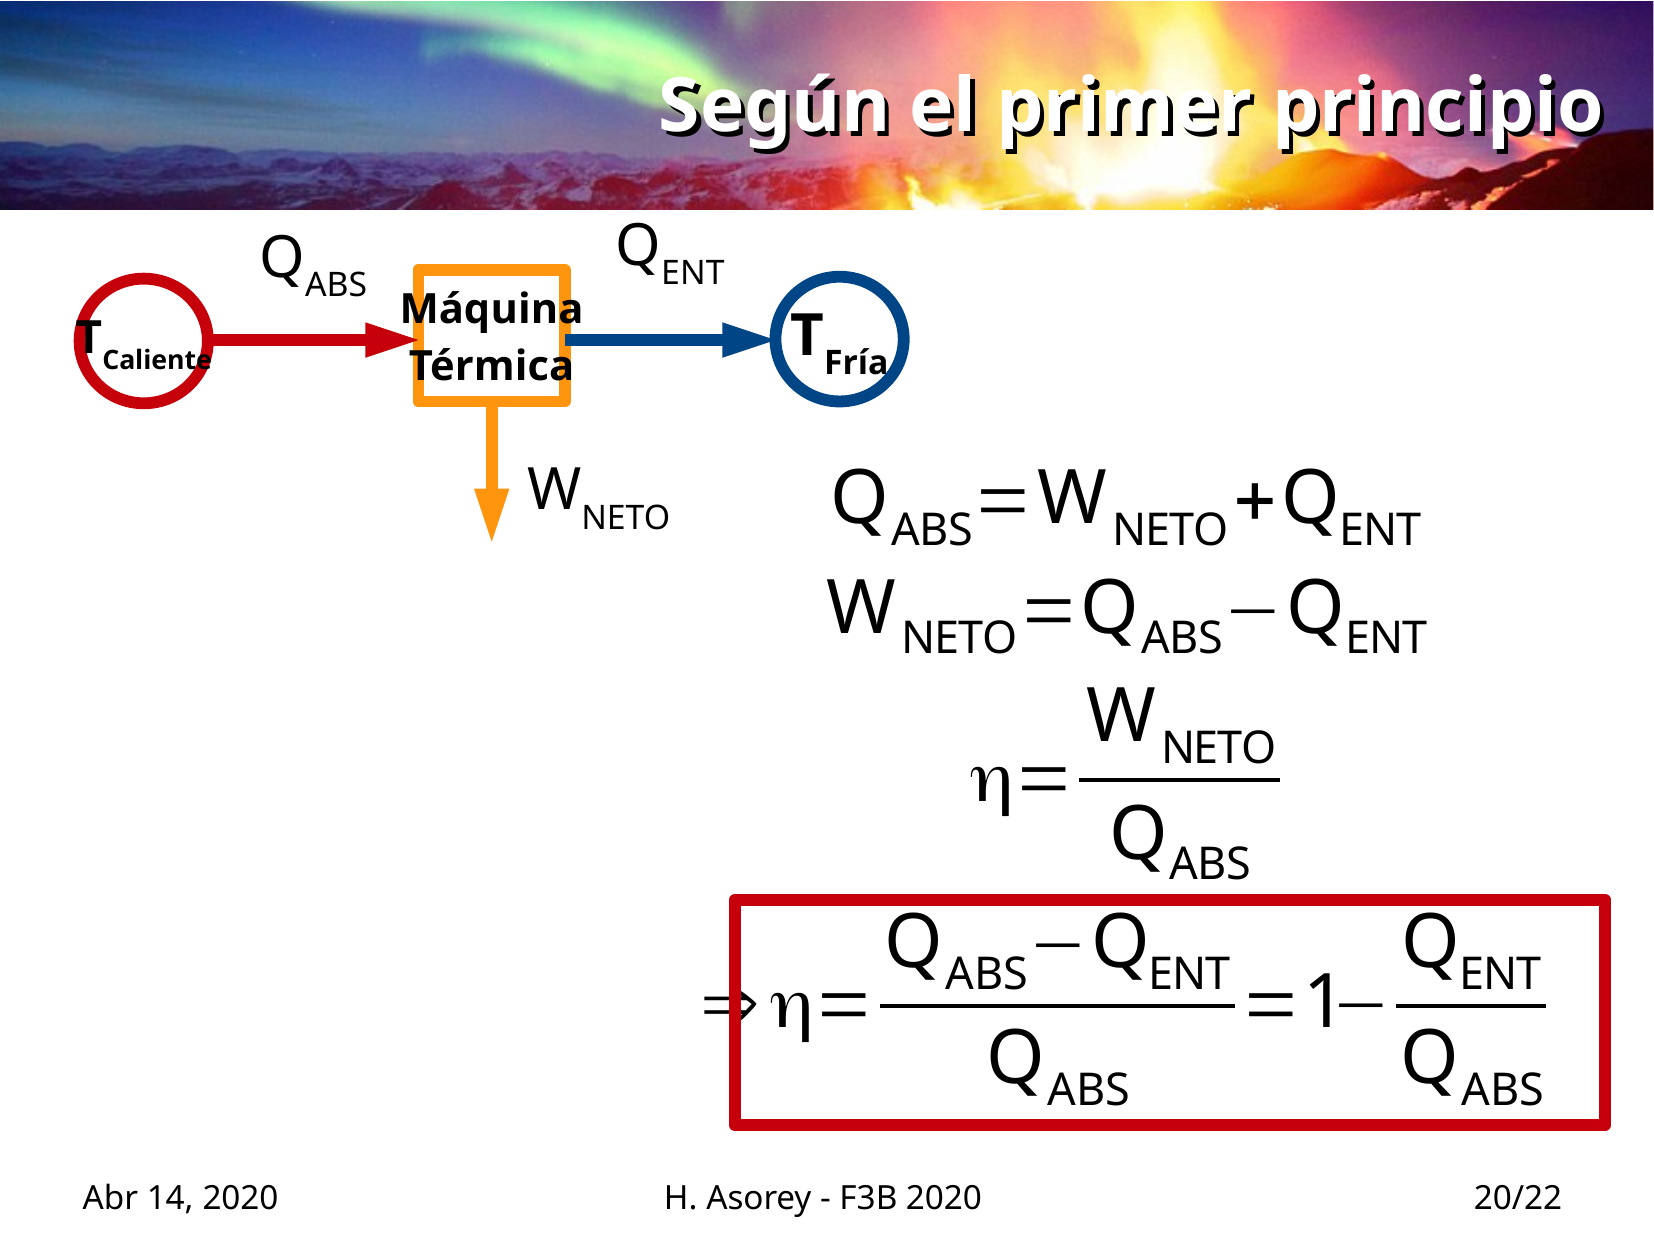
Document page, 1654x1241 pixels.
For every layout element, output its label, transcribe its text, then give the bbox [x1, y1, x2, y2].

text_box Máquina Térmica [418, 269, 565, 402]
chart [694, 451, 1557, 1117]
text_box WNETO [508, 440, 689, 572]
text_box TCaliente [79, 278, 208, 404]
title Según el primer principio [45, 15, 1606, 191]
picture [0, 1, 1654, 210]
chart [741, 906, 1557, 1117]
text_box TFría [775, 276, 904, 402]
